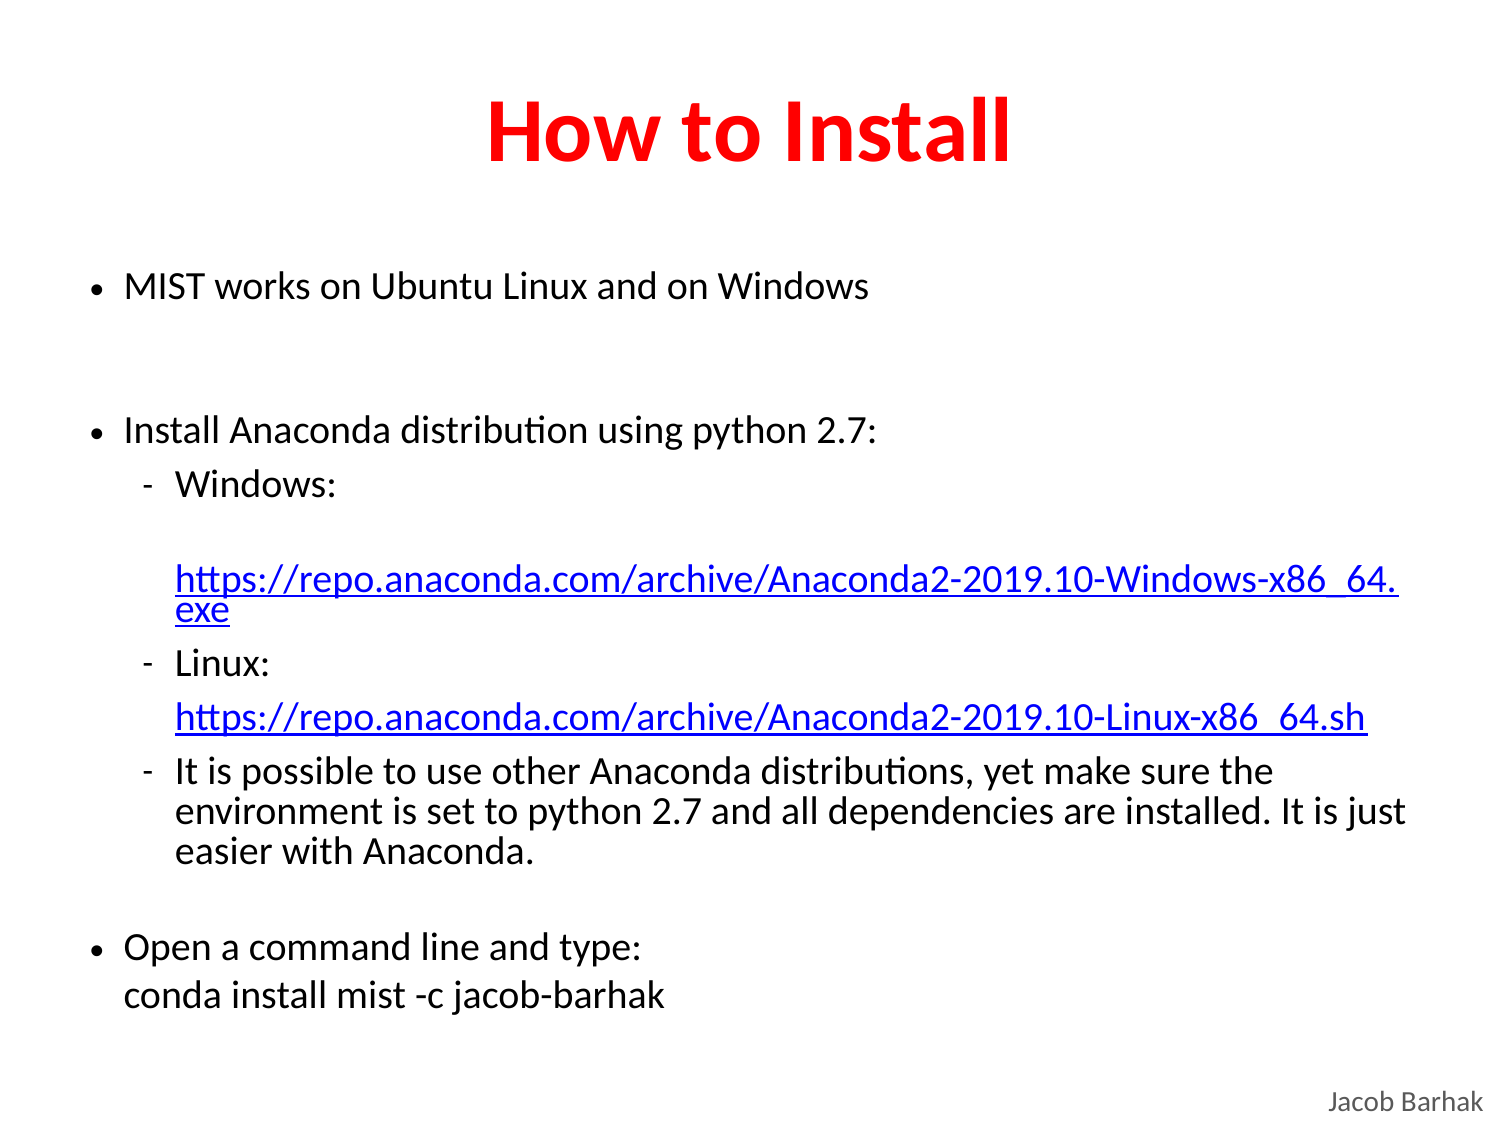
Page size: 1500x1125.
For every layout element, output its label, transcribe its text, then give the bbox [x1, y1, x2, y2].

text_box How to Install [75, 45, 1425, 233]
text_box MIST works on Ubuntu Linux and on Windows Install Anaconda distribution using python 2.7: Windows: https://repo.anaconda.com/archive/Anaconda2-2019.10-Windows-x86_64.exe Linux: https://repo.anaconda.com/archive/Anaconda2-2019.10-Linux-x86_64.sh It is possible to use other Anaconda distributions, yet make sure the environment is set to python 2.7 and all dependencies are installed. It is just easier with Anaconda. Open a command line and type: conda install mist -c jacob-barhak [75, 262, 1425, 1005]
